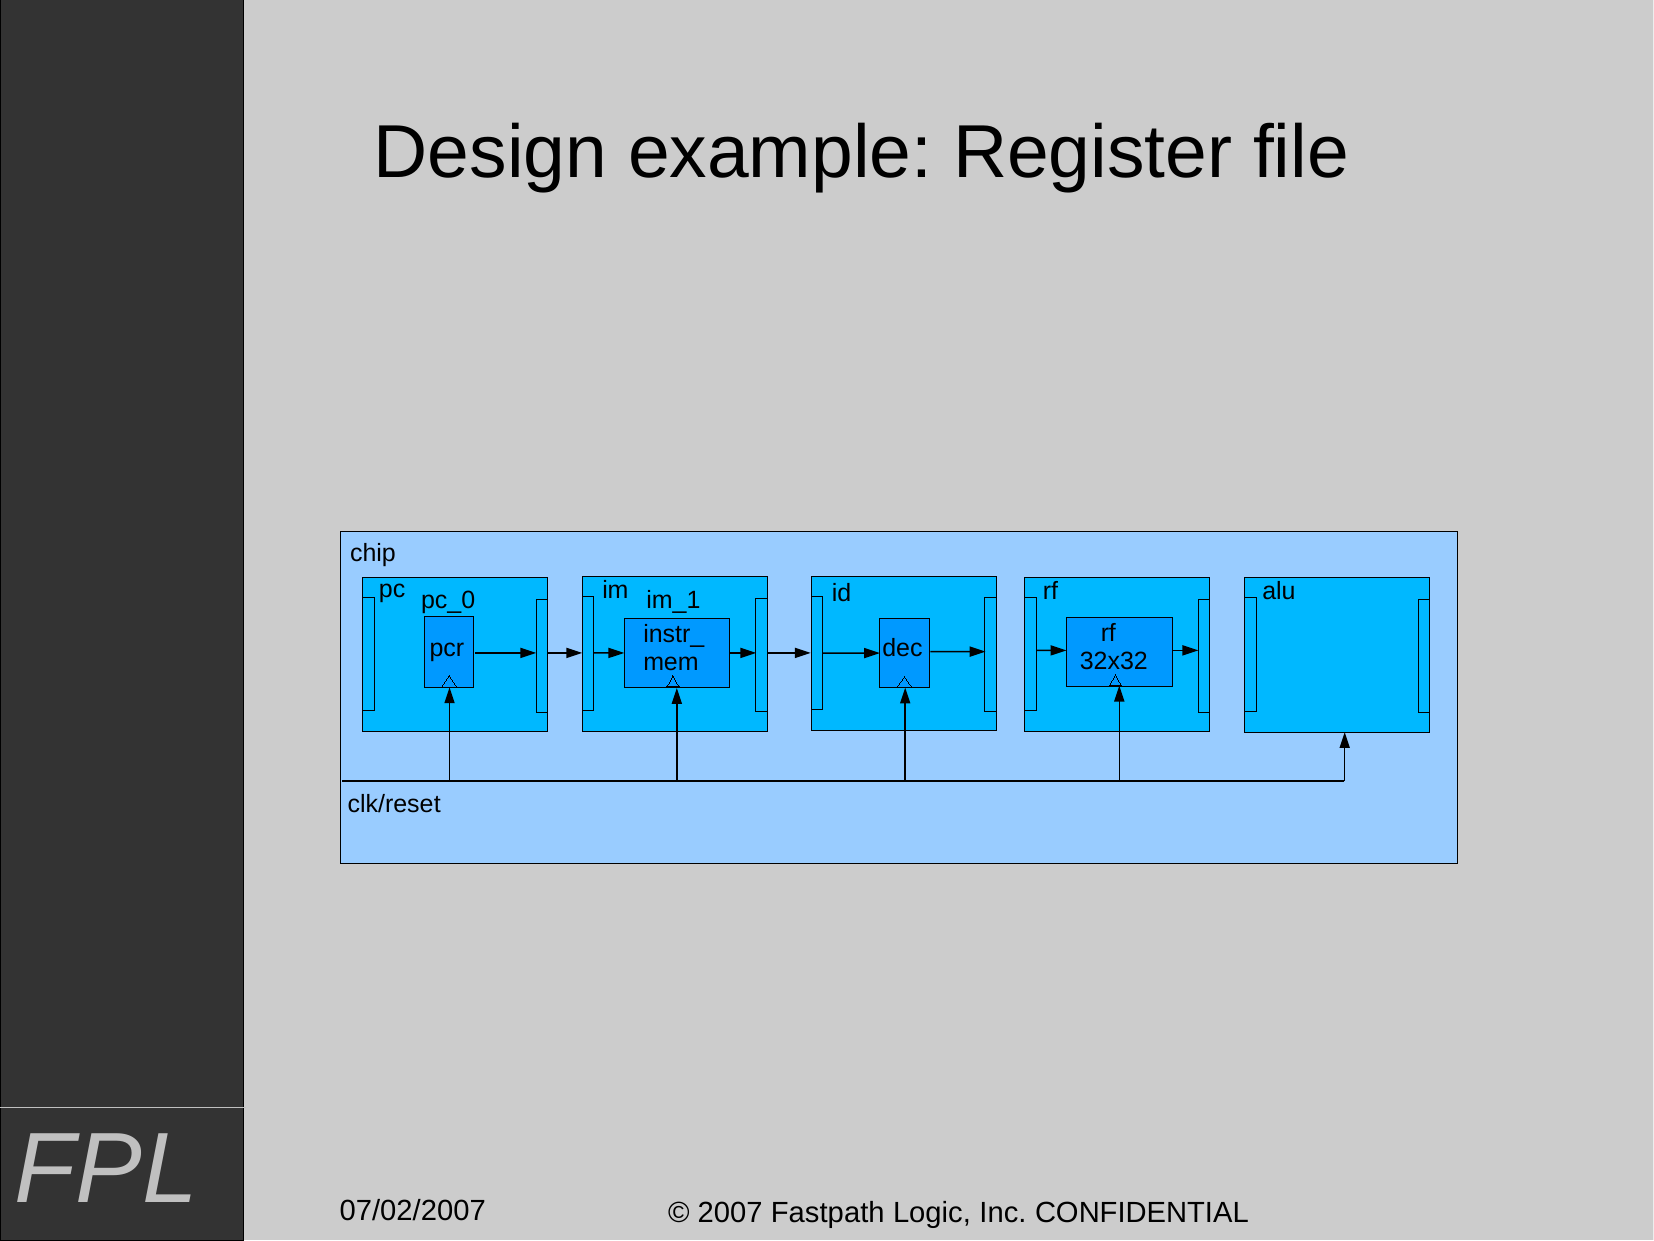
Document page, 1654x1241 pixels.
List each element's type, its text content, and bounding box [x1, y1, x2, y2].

text_box chip [335, 531, 427, 584]
text_box im [587, 568, 650, 621]
title Design example: Register file [155, 63, 1568, 241]
text_box alu [1247, 569, 1330, 622]
text_box id [817, 570, 900, 623]
text_box im_1 [631, 578, 727, 631]
text_box pcr [414, 631, 491, 679]
text_box instr_ mem [628, 612, 737, 702]
text_box pc_0 [406, 577, 501, 631]
text_box [340, 531, 1458, 864]
text_box rf 32x32 [1065, 611, 1179, 701]
text_box pc [364, 584, 406, 620]
text_box clk/reset [332, 782, 472, 835]
text_box rf [1028, 569, 1111, 622]
text_box dec [867, 626, 945, 679]
